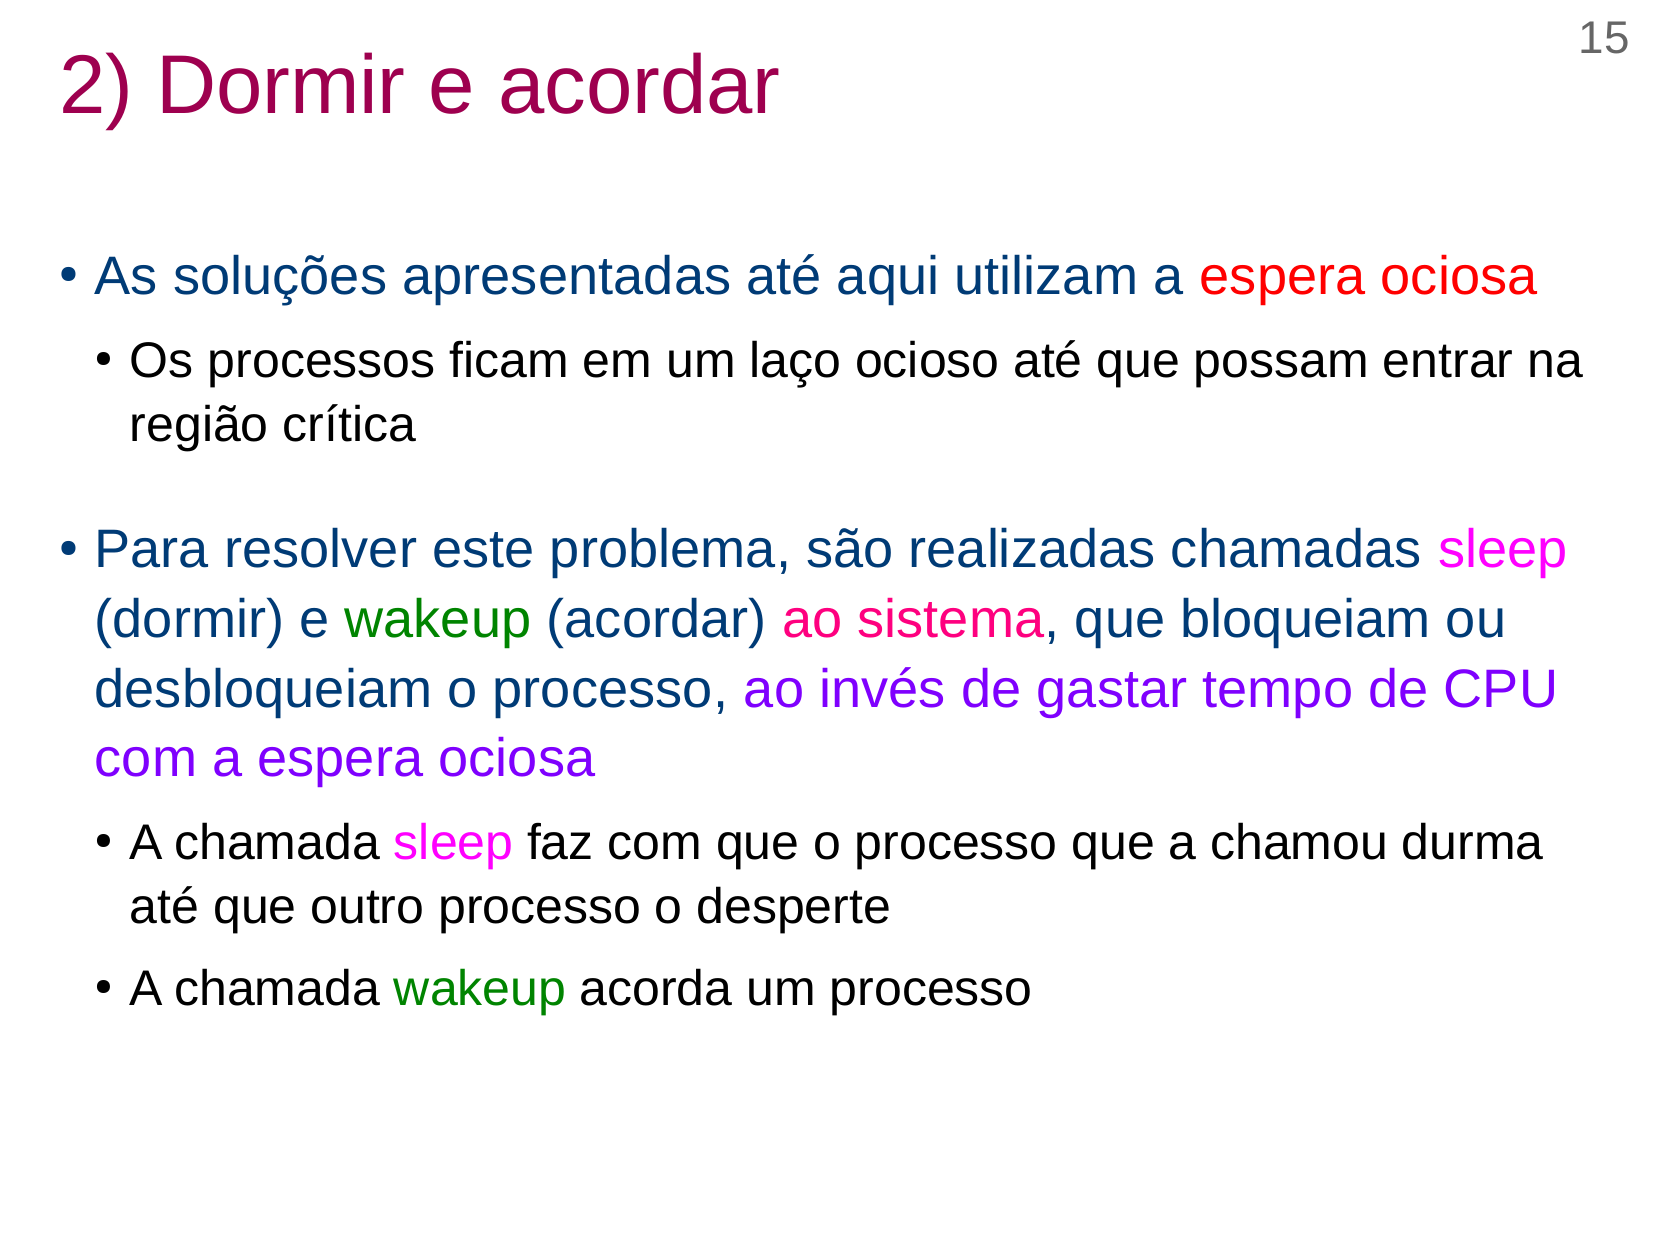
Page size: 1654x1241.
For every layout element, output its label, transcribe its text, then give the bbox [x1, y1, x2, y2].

list As soluções apresentadas até aqui utilizam a espera ociosa Os processos ficam em um laço ocioso até que possam entrar na região crítica Para resolver este problema, são realizadas chamadas sleep (dormir) e wakeup (acordar) ao sistema, que bloqueiam ou desbloqueiam o processo, ao invés de gastar tempo de CPU com a espera ociosa A chamada sleep faz com que o processo que a chamou durma até que outro processo o desperte A chamada wakeup acorda um processo [59, 236, 1595, 1211]
title 2) Dormir e acordar [59, 29, 1595, 148]
